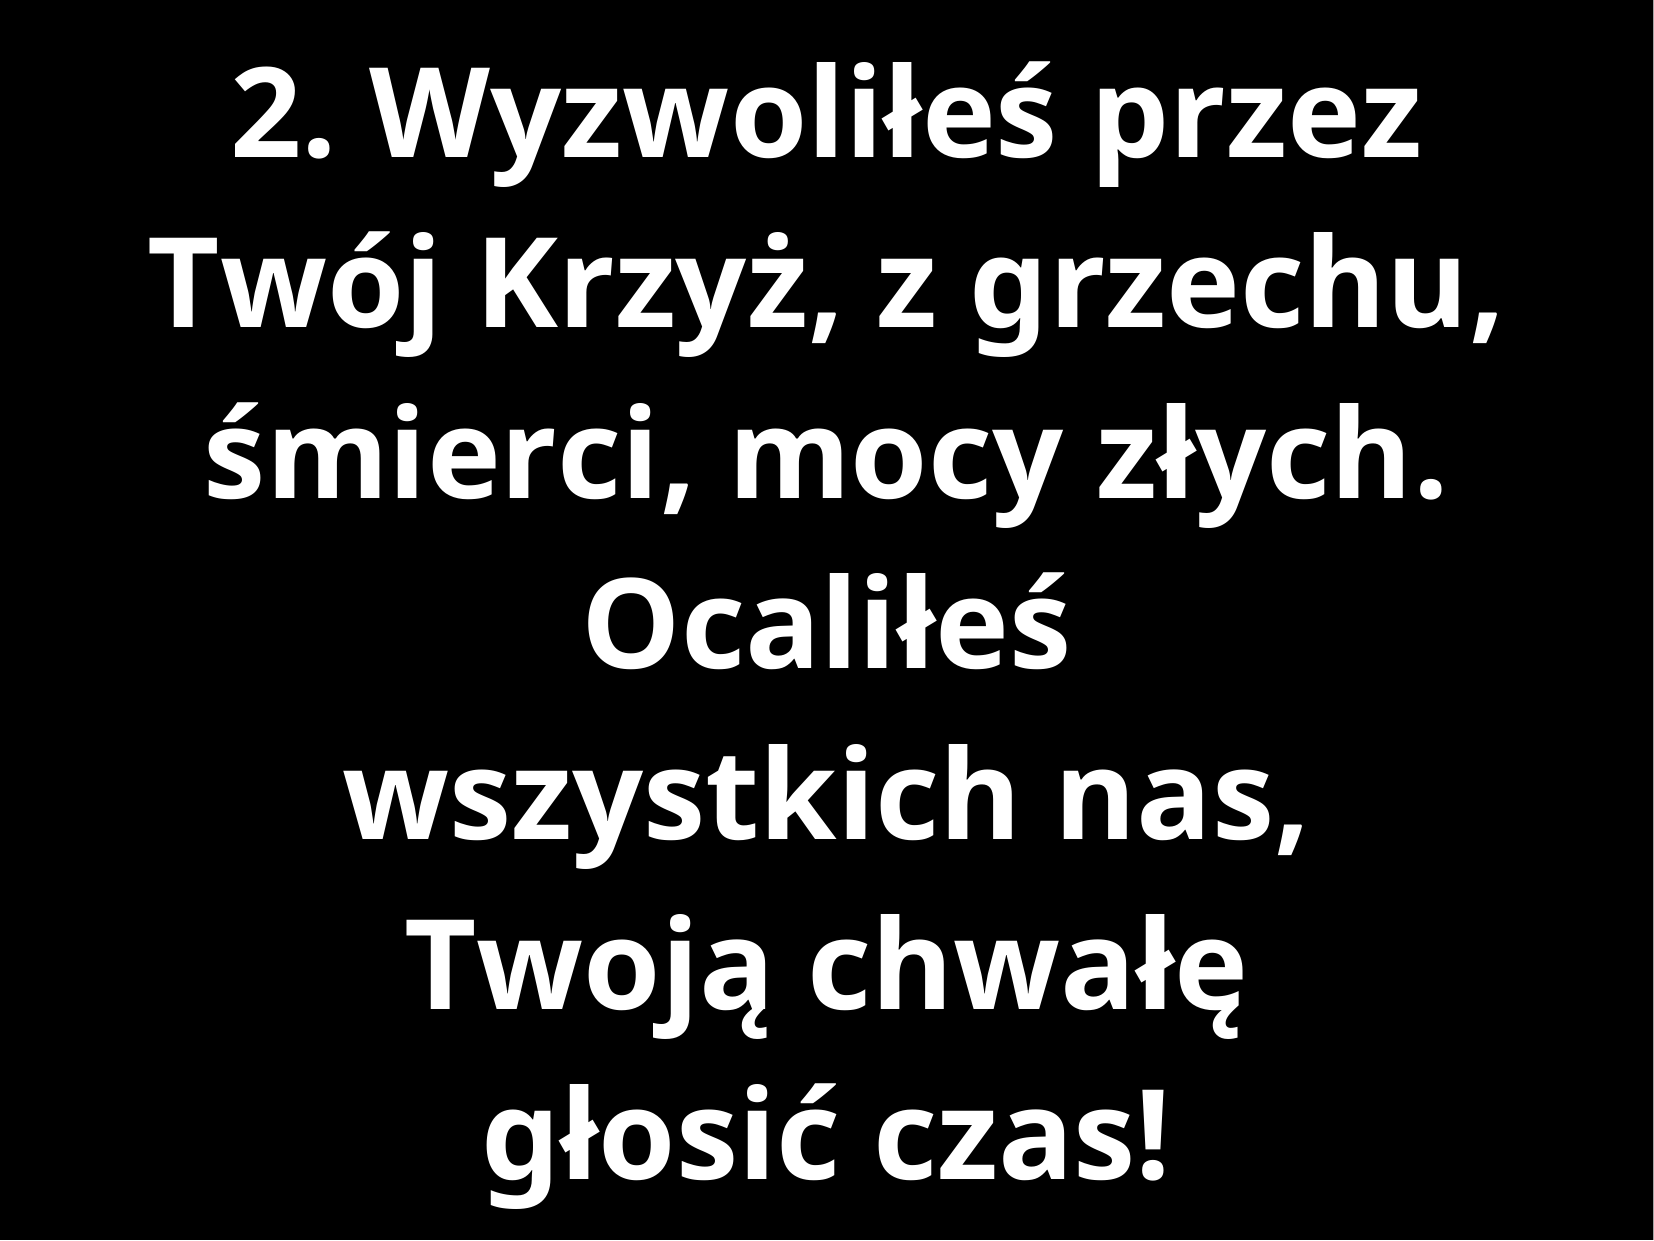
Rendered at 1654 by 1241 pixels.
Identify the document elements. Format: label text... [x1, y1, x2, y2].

title 2. Wyzwoliłeś przez Twój Krzyż, z grzechu, śmierci, mocy złych. Ocaliłeś wszystkich nas, Twoją chwałę głosić czas! [0, 0, 1654, 1241]
